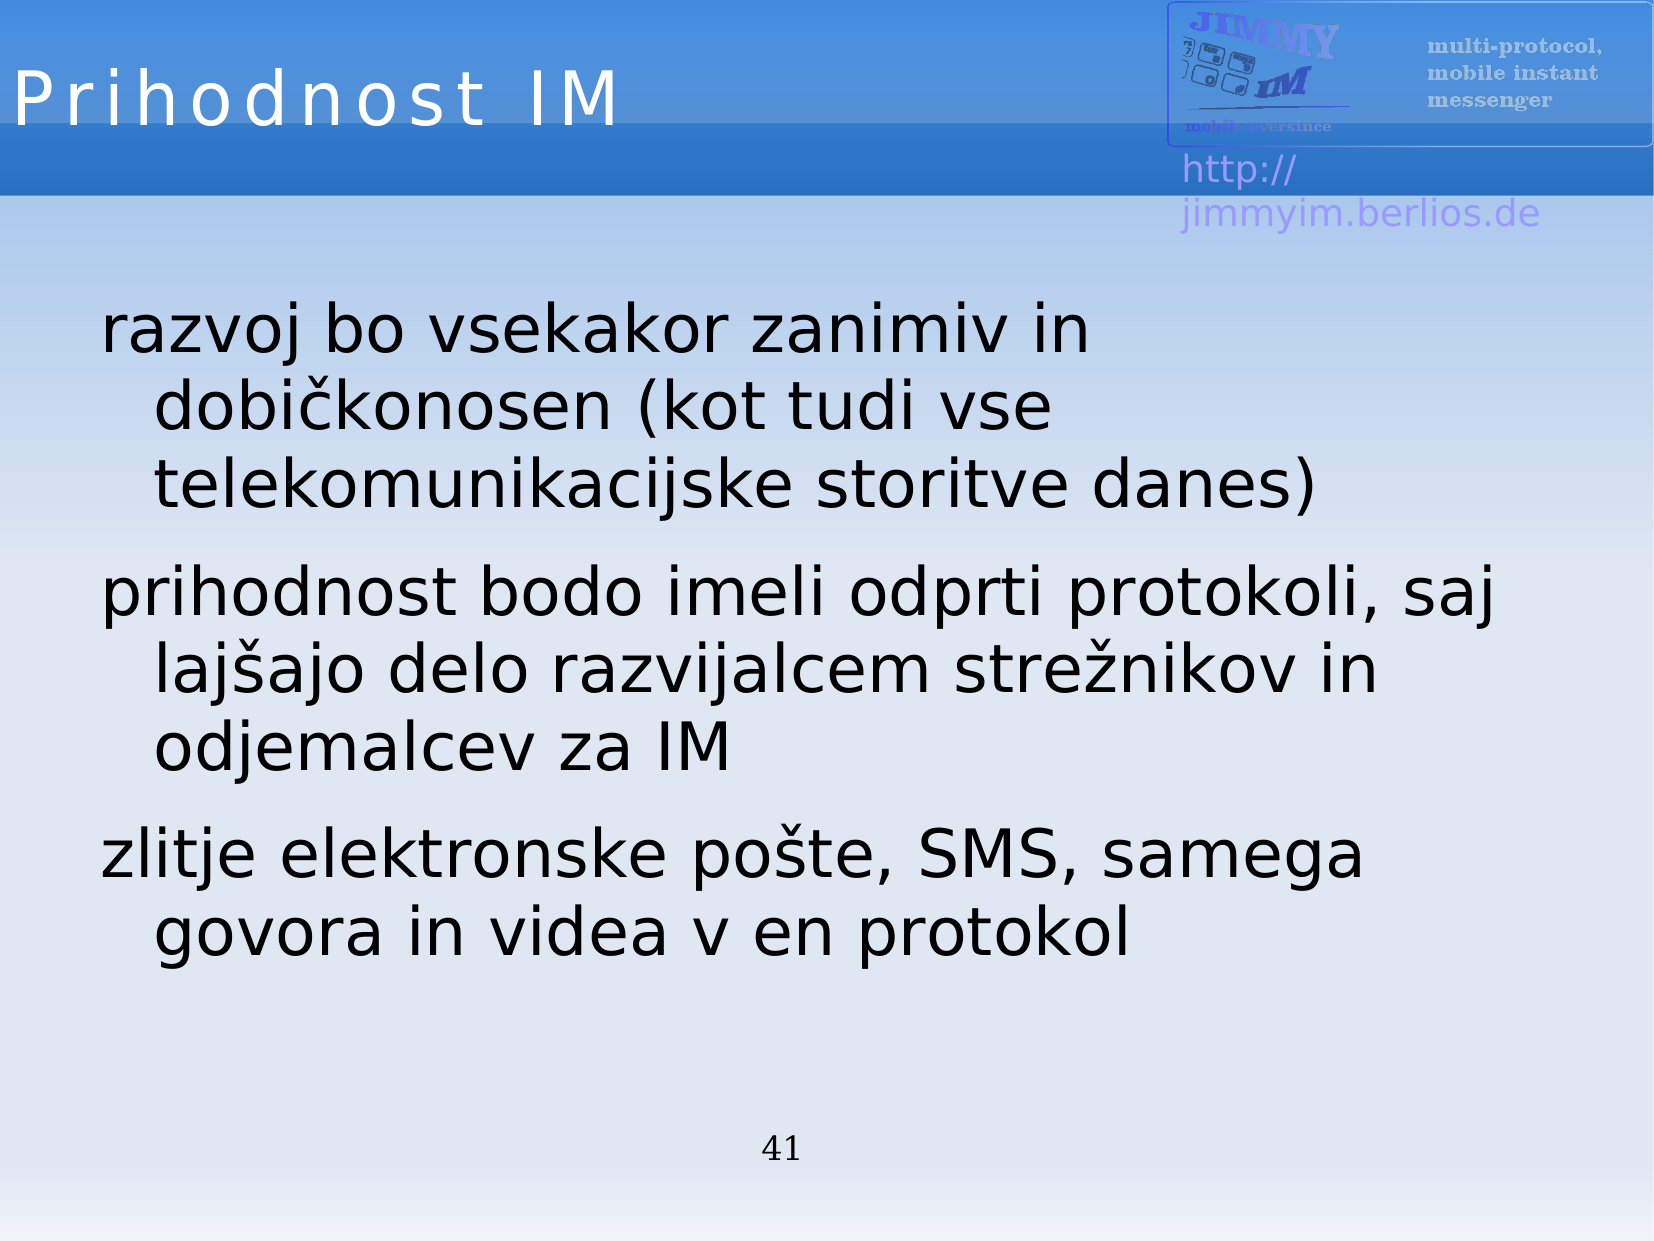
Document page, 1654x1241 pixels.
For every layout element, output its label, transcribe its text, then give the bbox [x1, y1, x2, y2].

title Prihodnost IM [11, 0, 1167, 199]
list razvoj bo vsekakor zanimiv in dobičkonosen (kot tudi vse telekomunikacijske storitve danes) prihodnost bodo imeli odprti protokoli, saj lajšajo delo razvijalcem strežnikov in odjemalcev za IM zlitje elektronske pošte, SMS, samega govora in videa v en protokol [82, 290, 1571, 1094]
picture [0, 0, 1654, 1241]
